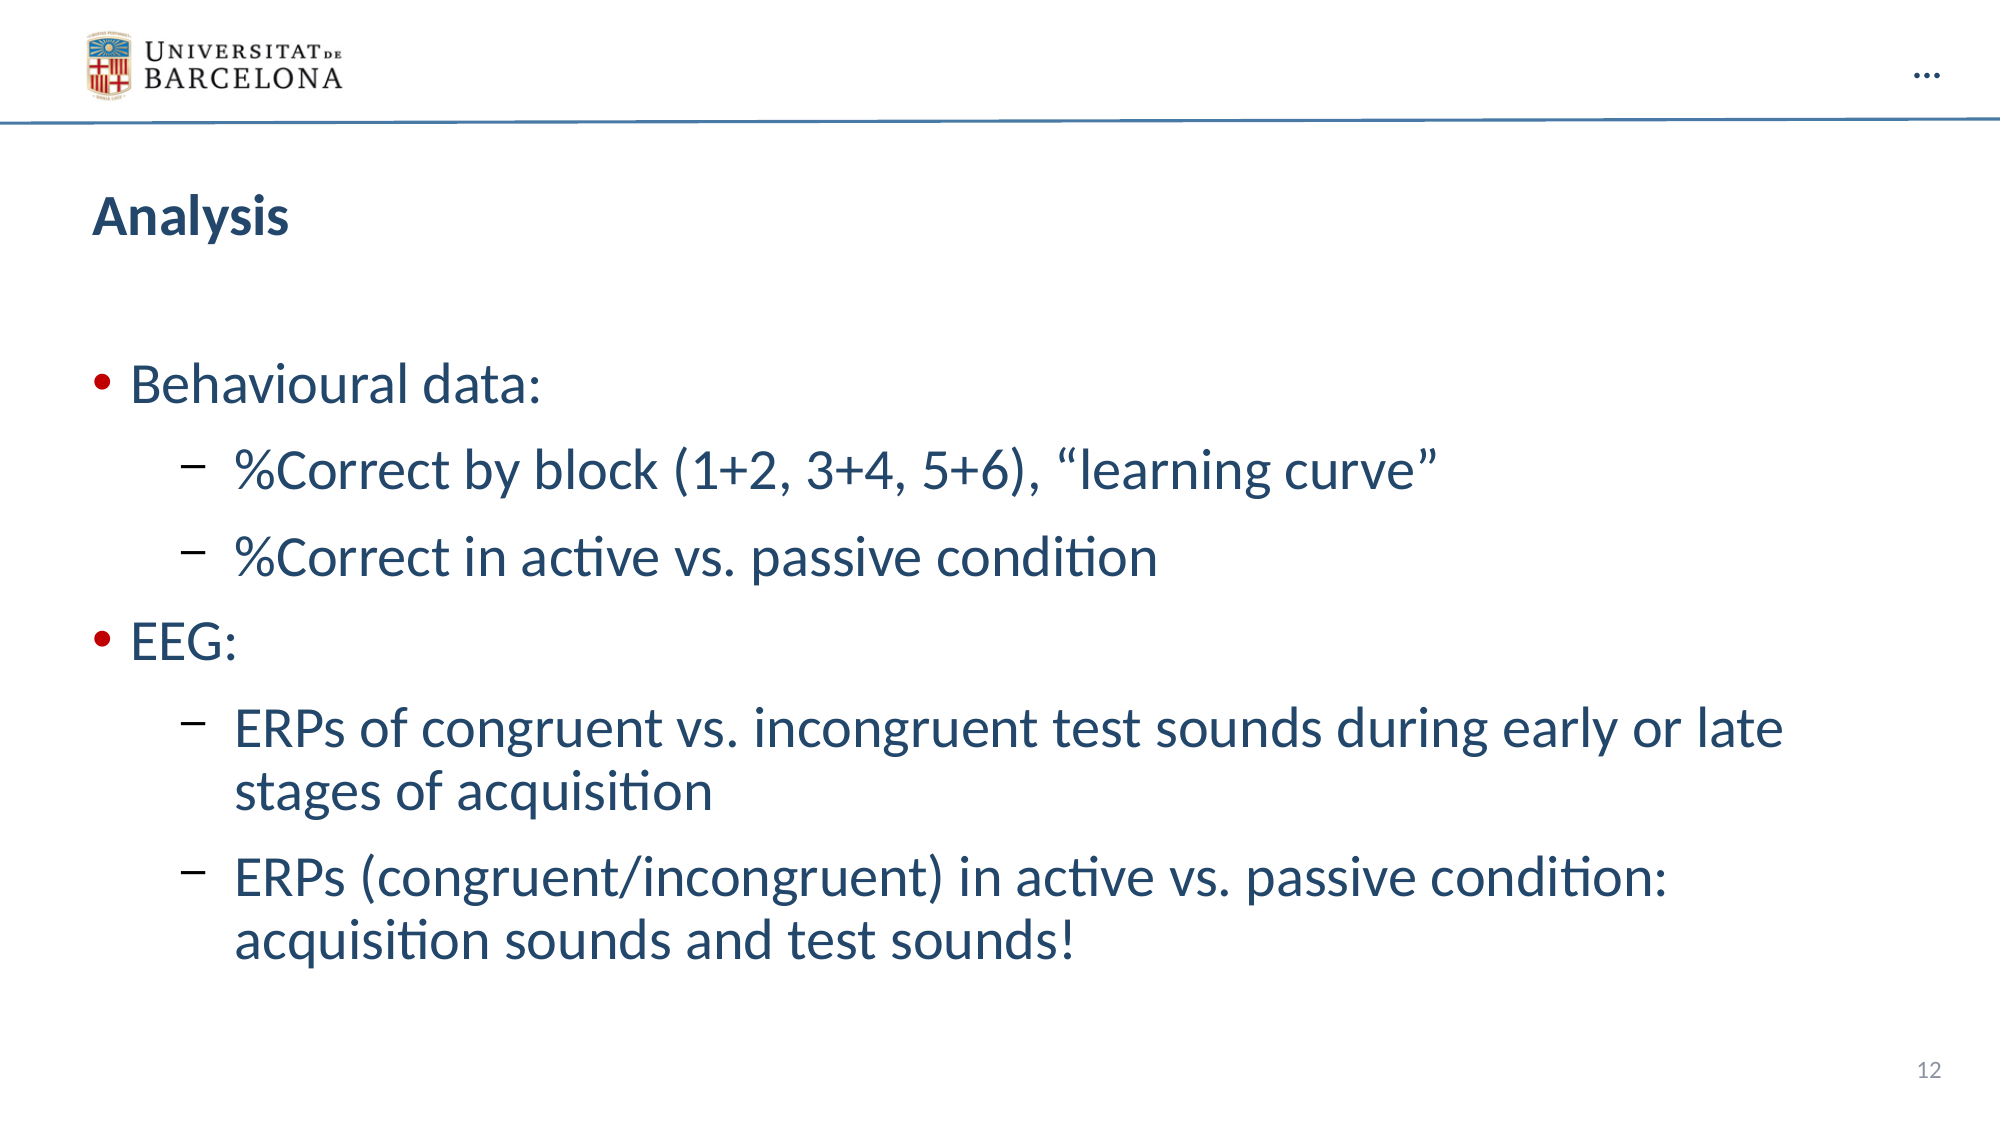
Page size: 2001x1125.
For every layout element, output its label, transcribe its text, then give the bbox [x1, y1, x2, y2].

picture [77, 23, 353, 109]
slide_number 13 [1507, 1038, 1957, 1099]
title ... [673, 29, 1957, 103]
list Analysis Behavioural data: %Correct by block (1+2, 3+4, 5+6), “learning curve” %Correct in active vs. passive condition EEG: ERPs of congruent vs. incongruent test sounds during early or late stages of acquisition ERPs (congruent/incongruent) in active vs. passive condition: acquisition sounds and test sounds! [77, 178, 1891, 1014]
